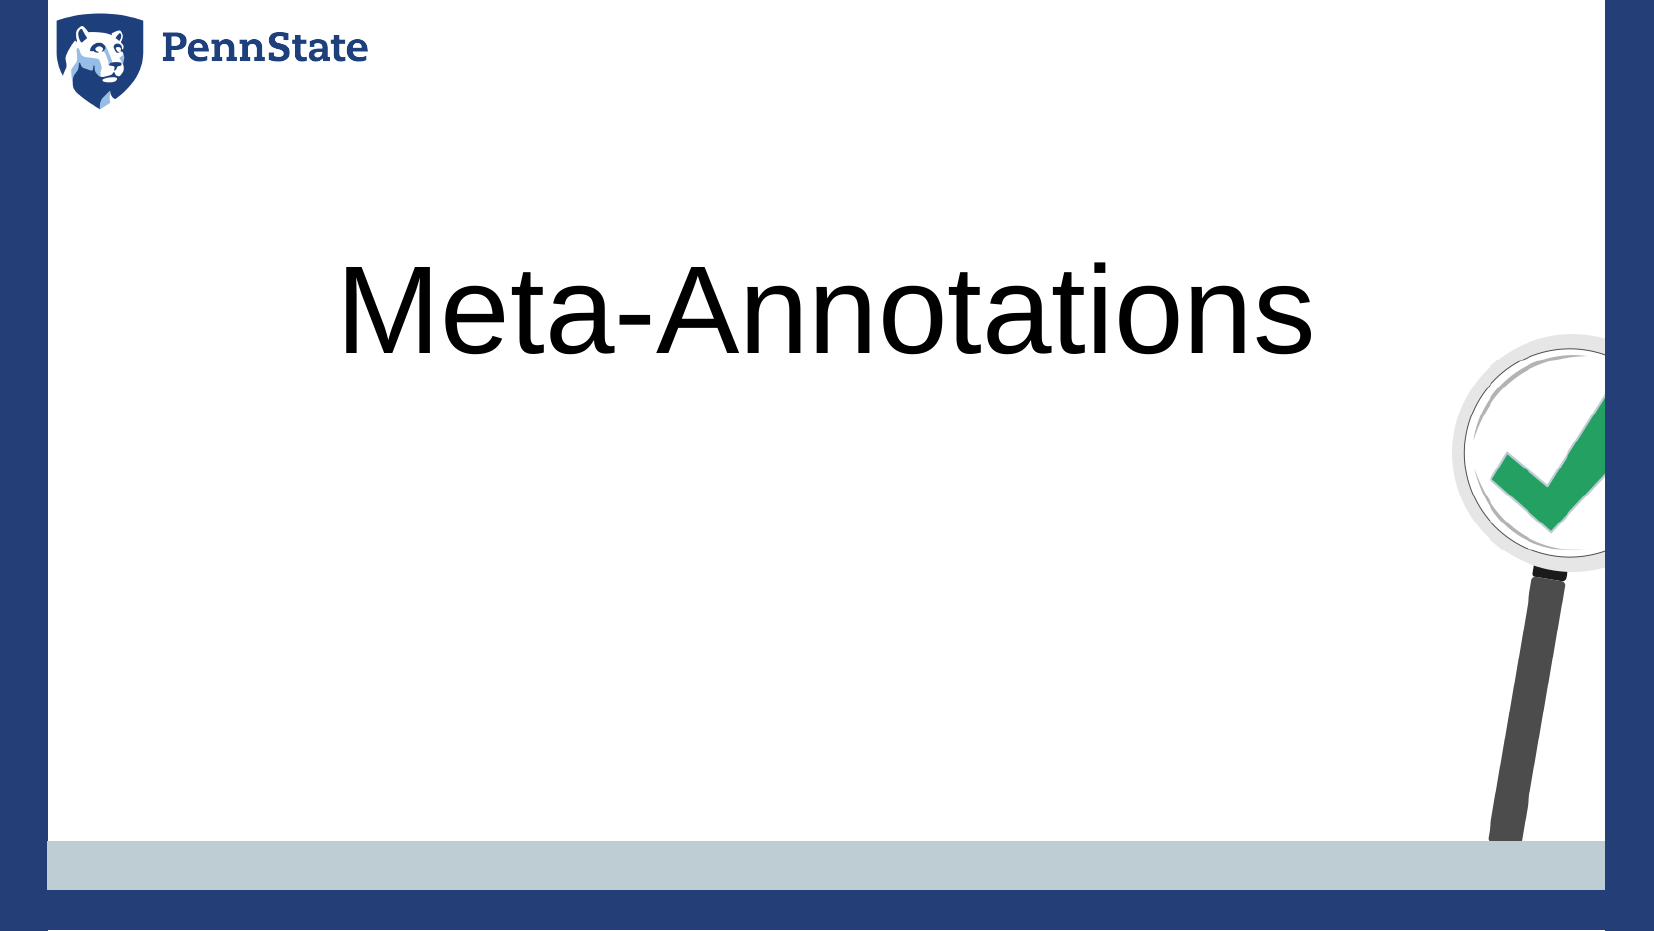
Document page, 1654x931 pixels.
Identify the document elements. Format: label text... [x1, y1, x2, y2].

list Meta-Annotations [261, 240, 1393, 436]
picture [48, 0, 411, 152]
picture [1452, 334, 1605, 841]
